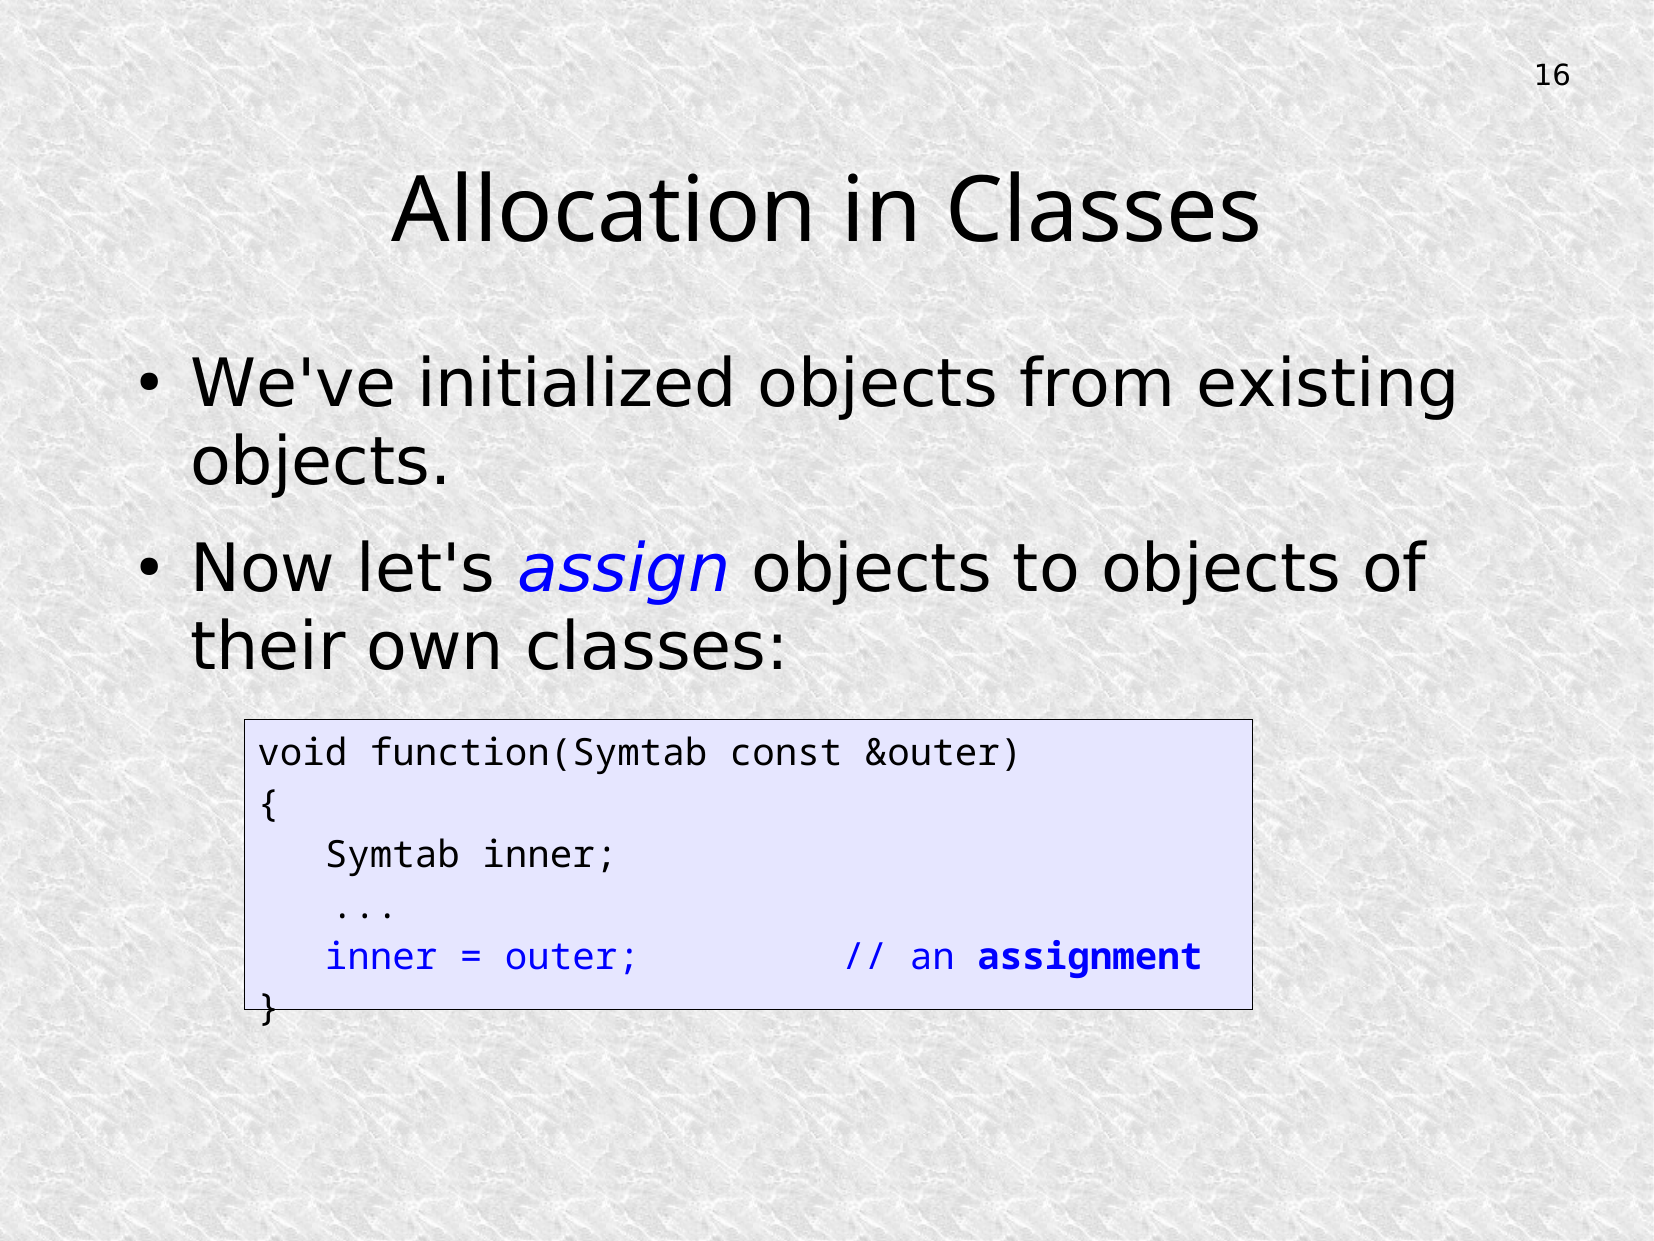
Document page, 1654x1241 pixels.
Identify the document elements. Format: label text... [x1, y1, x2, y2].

picture [0, 0, 1654, 1241]
title Allocation in Classes [121, 102, 1534, 311]
text_box void function(Symtab const &outer) { Symtab inner; ... inner = outer; // an assignment } [257, 725, 1228, 1000]
list We've initialized objects from existing objects. Now let's assign objects to objects of their own classes: [119, 344, 1534, 1120]
